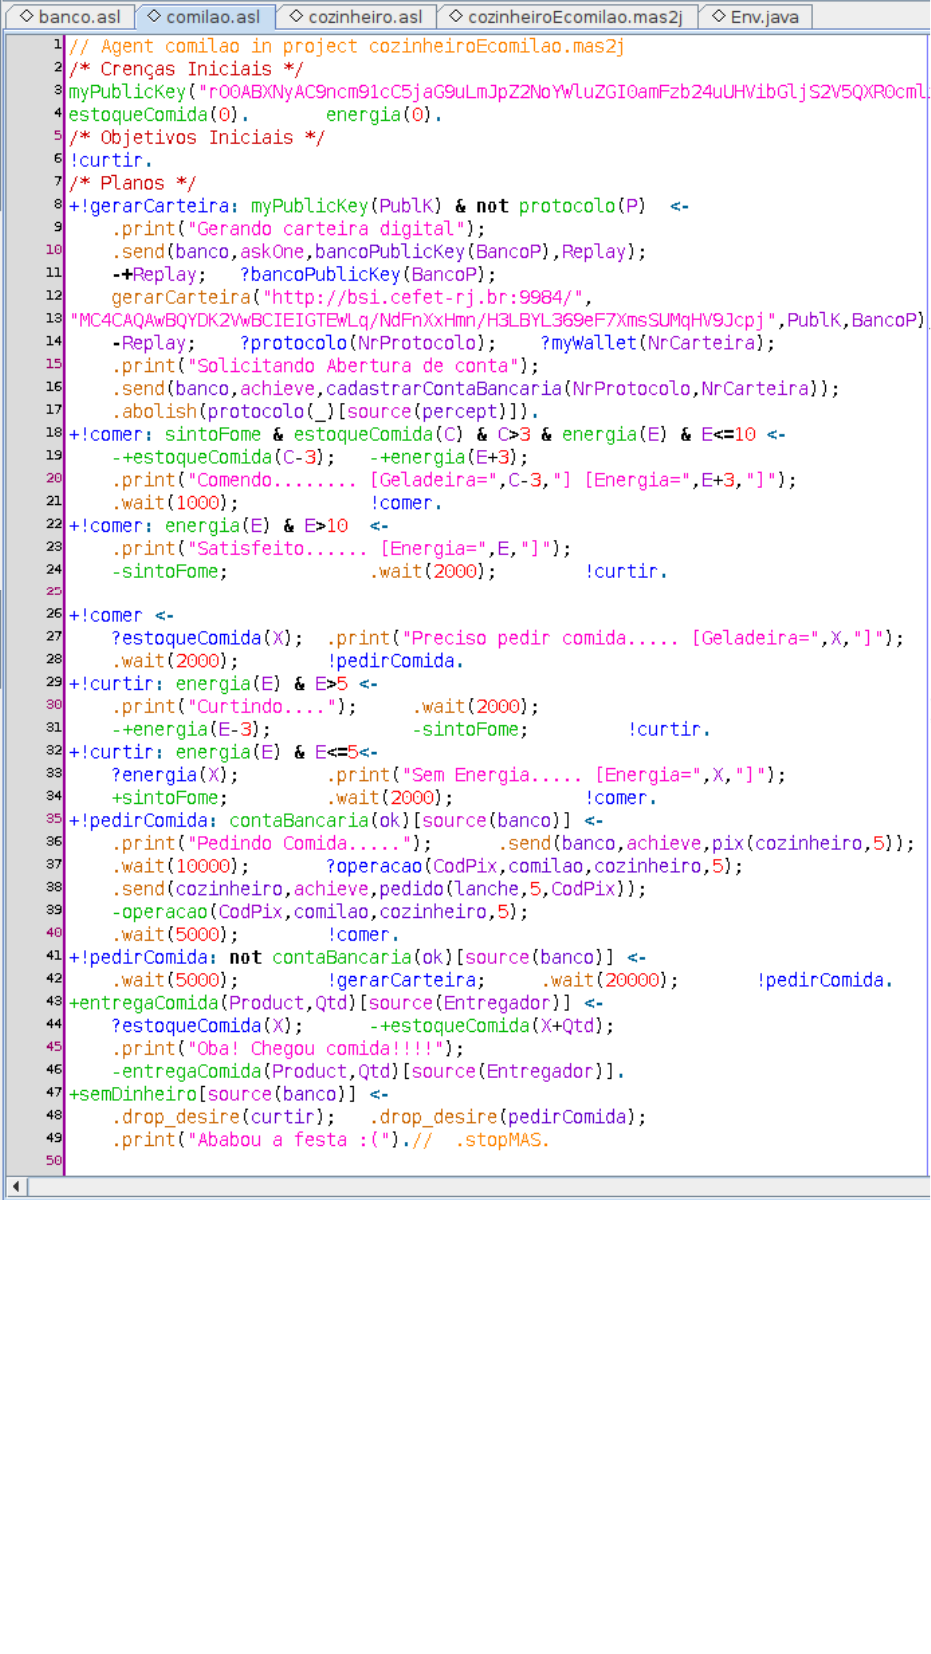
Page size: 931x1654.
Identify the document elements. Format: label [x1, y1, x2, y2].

picture [0, 0, 931, 1200]
